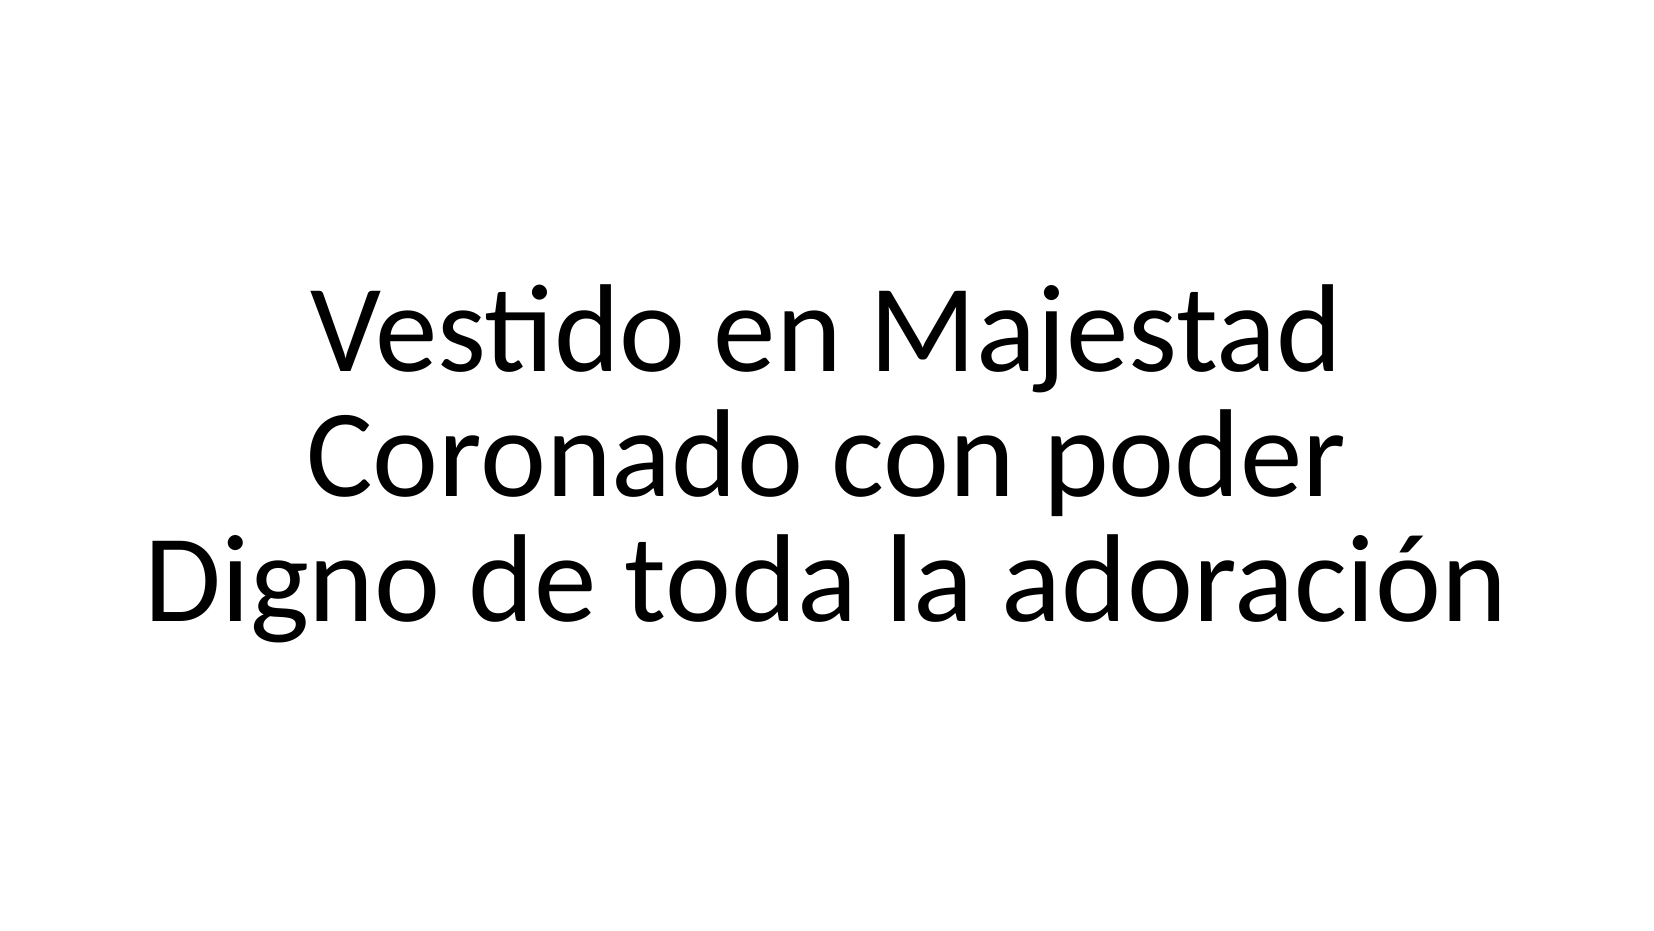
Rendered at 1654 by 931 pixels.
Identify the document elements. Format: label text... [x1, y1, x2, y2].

title Vestido en Majestad Coronado con poder Digno de toda la adoración [0, 0, 1654, 931]
